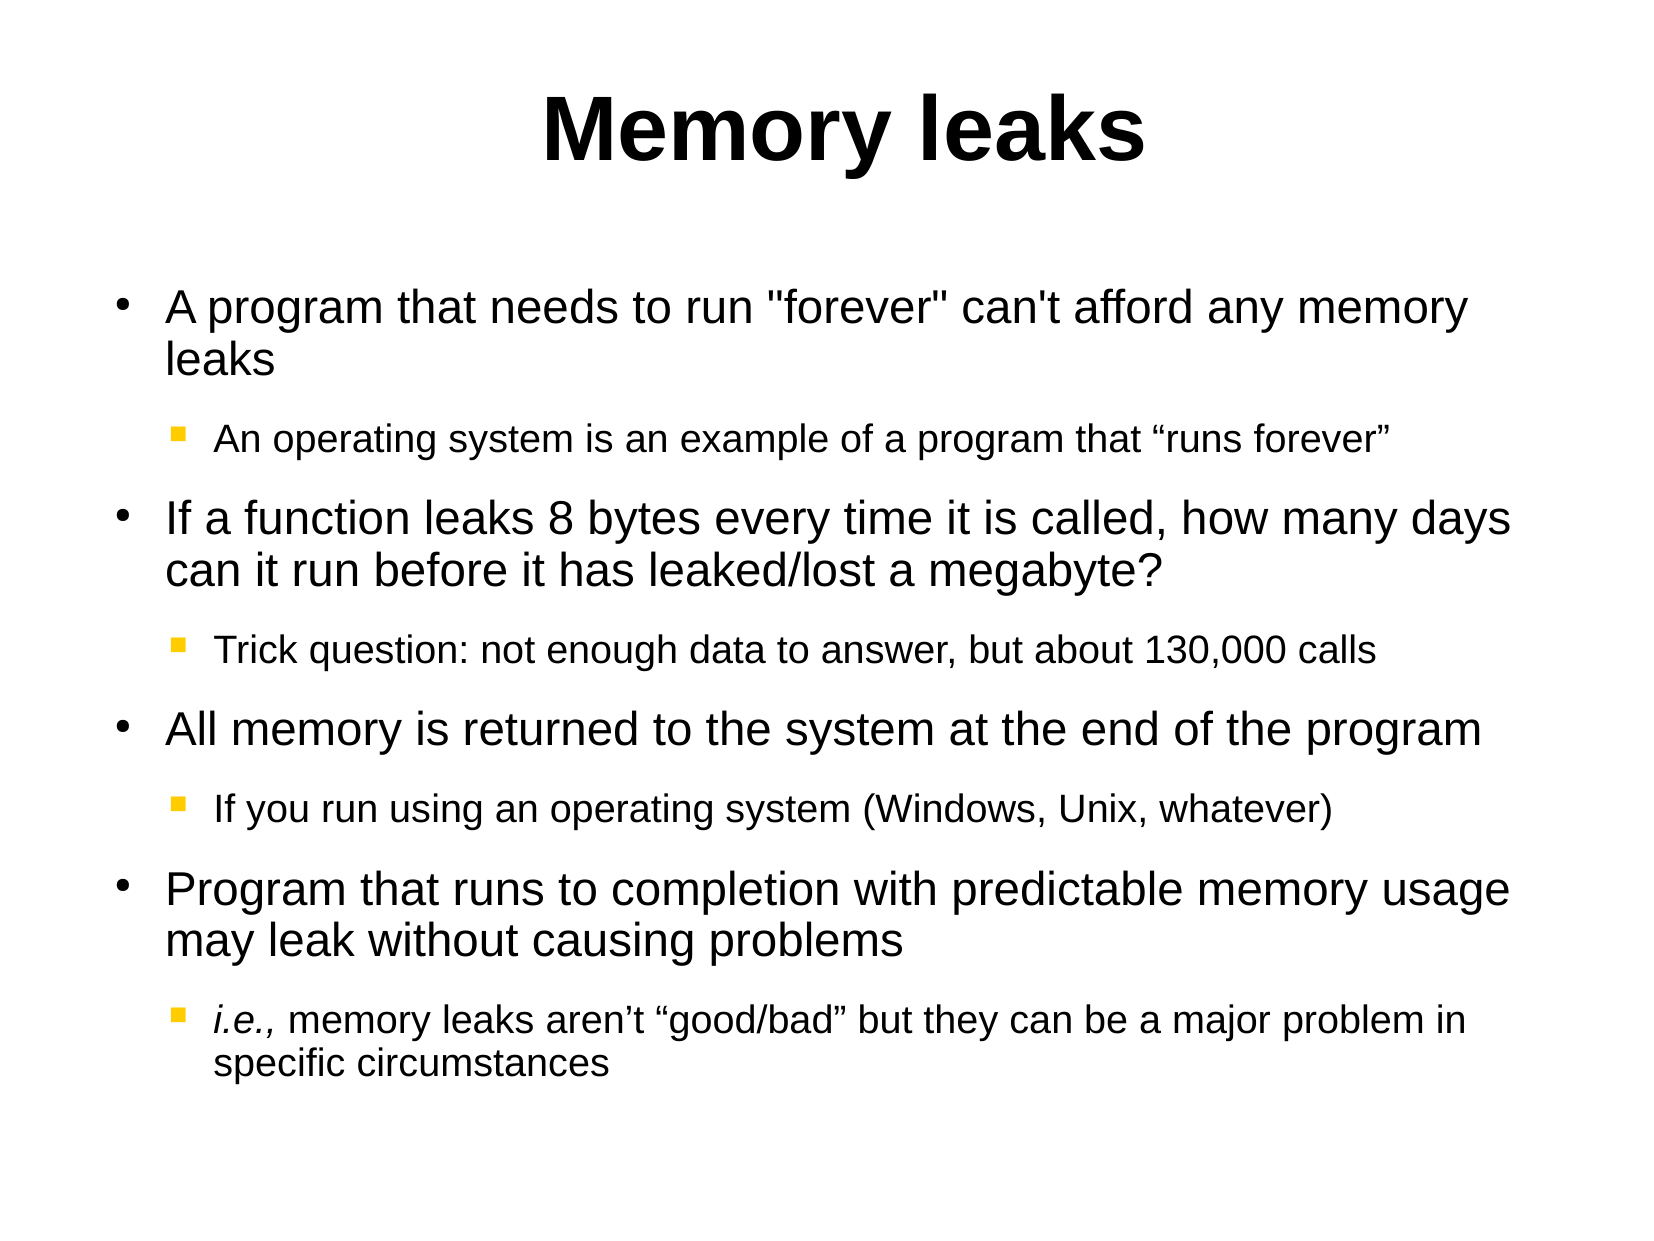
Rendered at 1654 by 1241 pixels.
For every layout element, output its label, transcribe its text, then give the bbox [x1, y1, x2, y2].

list A program that needs to run "forever" can't afford any memory leaks An operating system is an example of a program that “runs forever” If a function leaks 8 bytes every time it is called, how many days can it run before it has leaked/lost a megabyte? Trick question: not enough data to answer, but about 130,000 calls All memory is returned to the system at the end of the program If you run using an operating system (Windows, Unix, whatever) Program that runs to completion with predictable memory usage may leak without causing problems i.e., memory leaks aren’t “good/bad” but they can be a major problem in specific circumstances [82, 275, 1571, 1108]
title Memory leaks [82, 0, 1571, 249]
